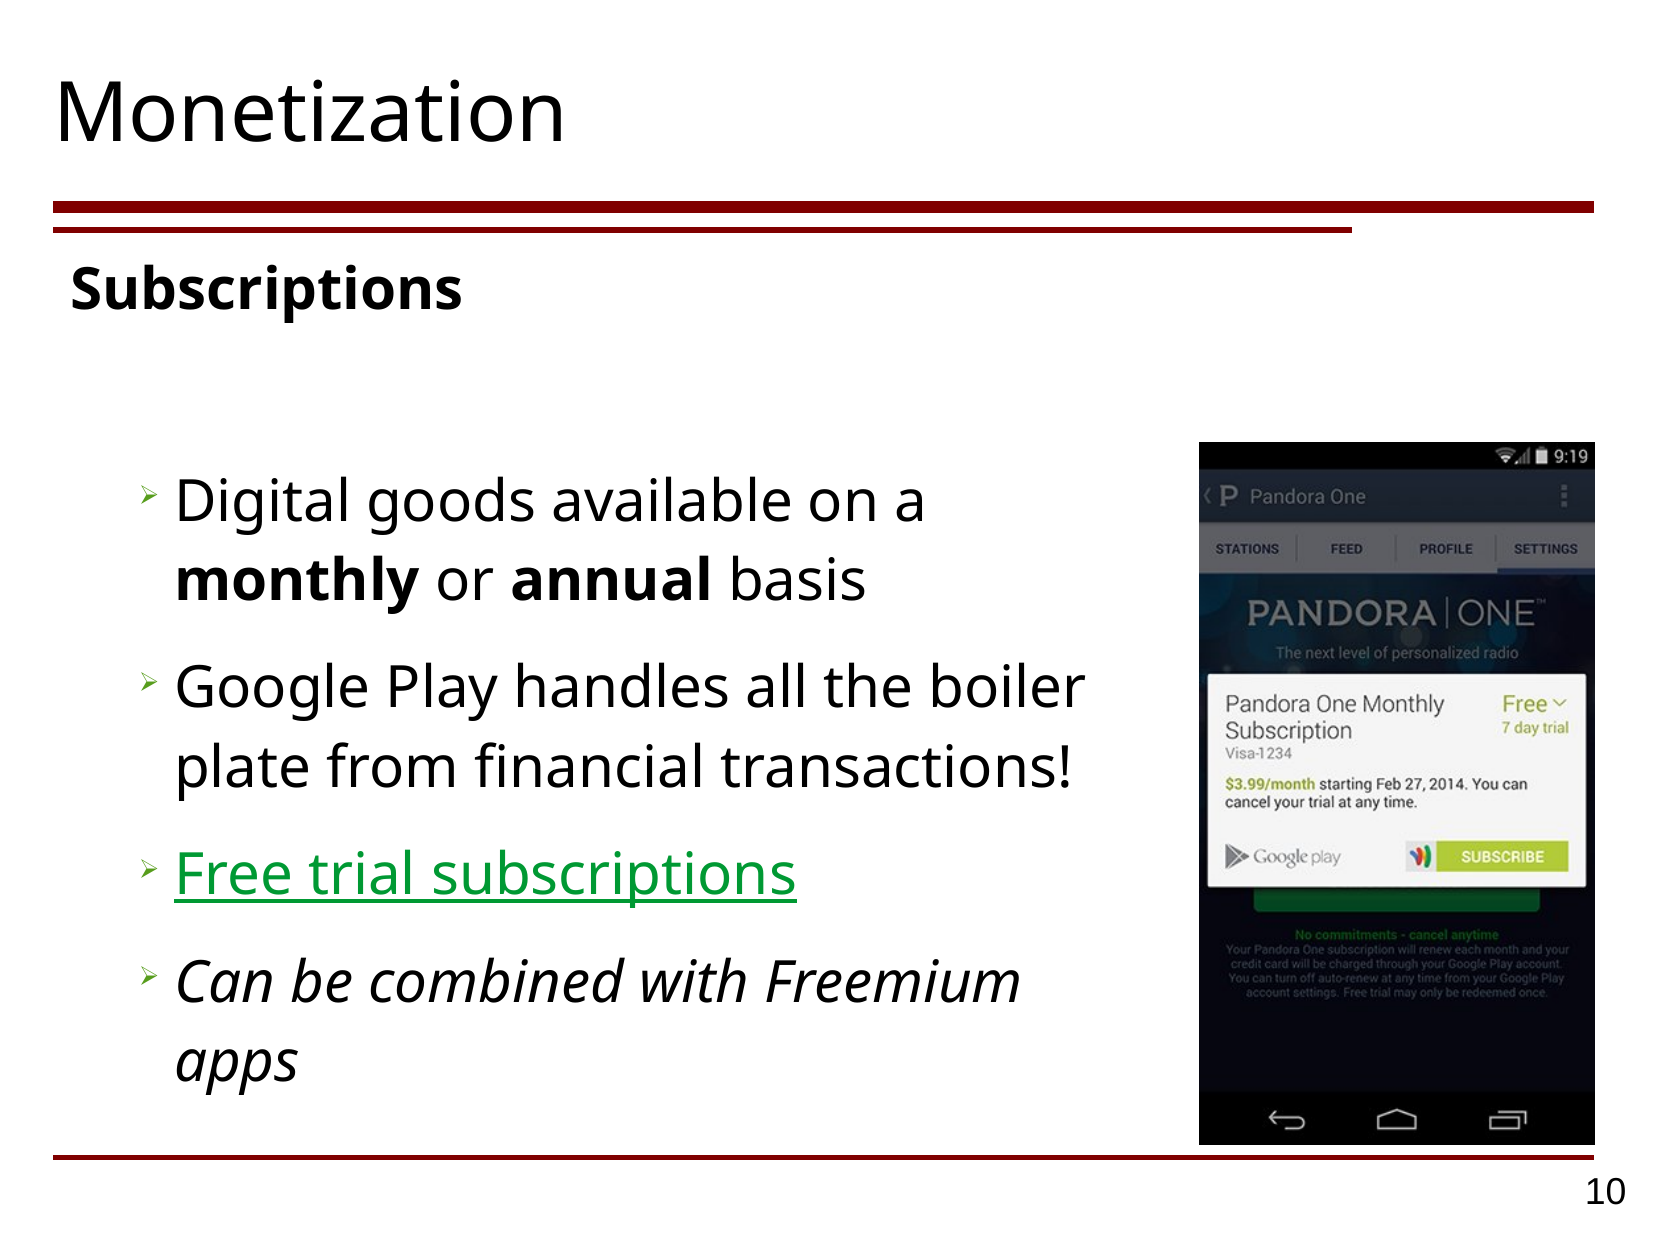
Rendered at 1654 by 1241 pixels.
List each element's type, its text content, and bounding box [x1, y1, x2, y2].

subtitle Monetization [53, 48, 1542, 172]
text_box Digital goods available on a monthly or annual basis Google Play handles all the boiler plate from financial transactions! Free trial subscriptions Can be combined with Freemium apps [88, 451, 1123, 1097]
text_box <number> [35, 1163, 1654, 1221]
text_box Subscriptions [55, 240, 1632, 1114]
picture [1199, 442, 1595, 1145]
